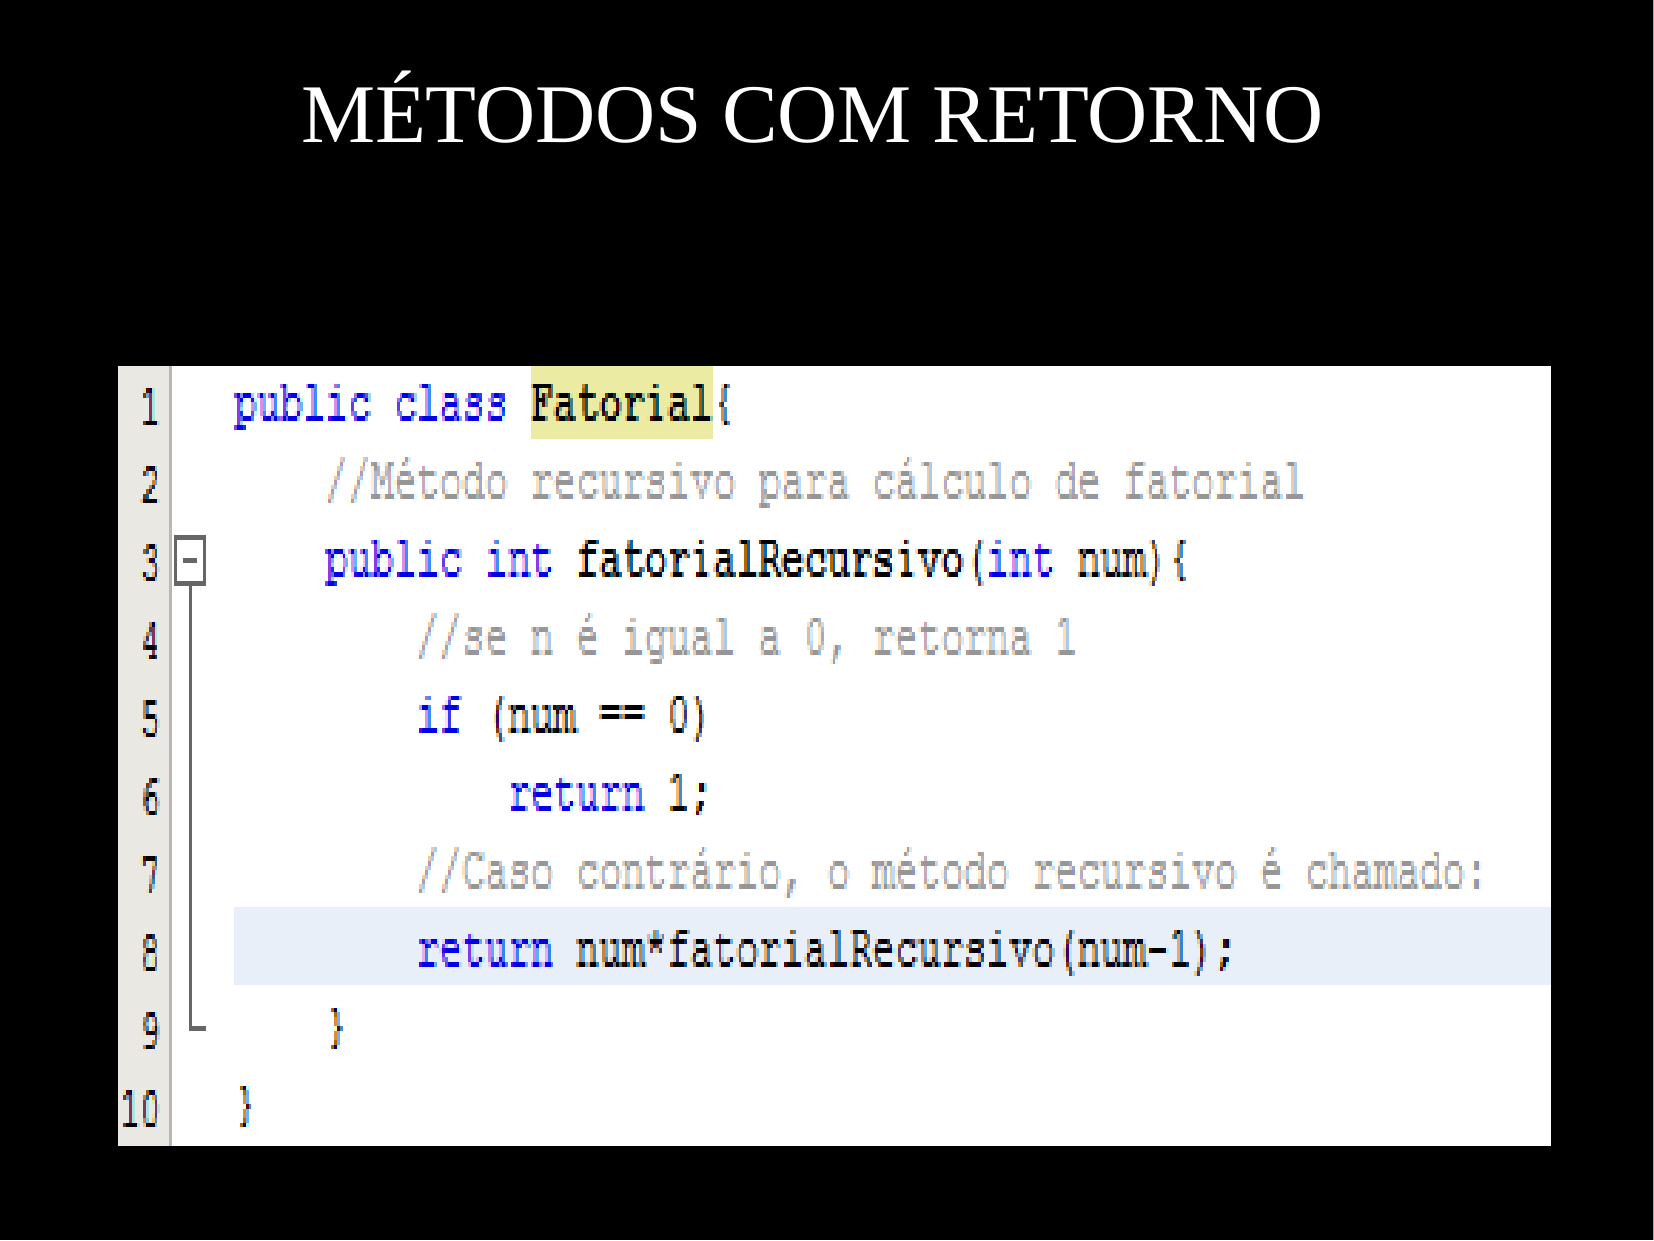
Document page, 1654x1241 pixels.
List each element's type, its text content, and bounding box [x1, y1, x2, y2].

text_box MÉTODOS COM RETORNO [141, 60, 1513, 352]
picture [118, 366, 1551, 1146]
